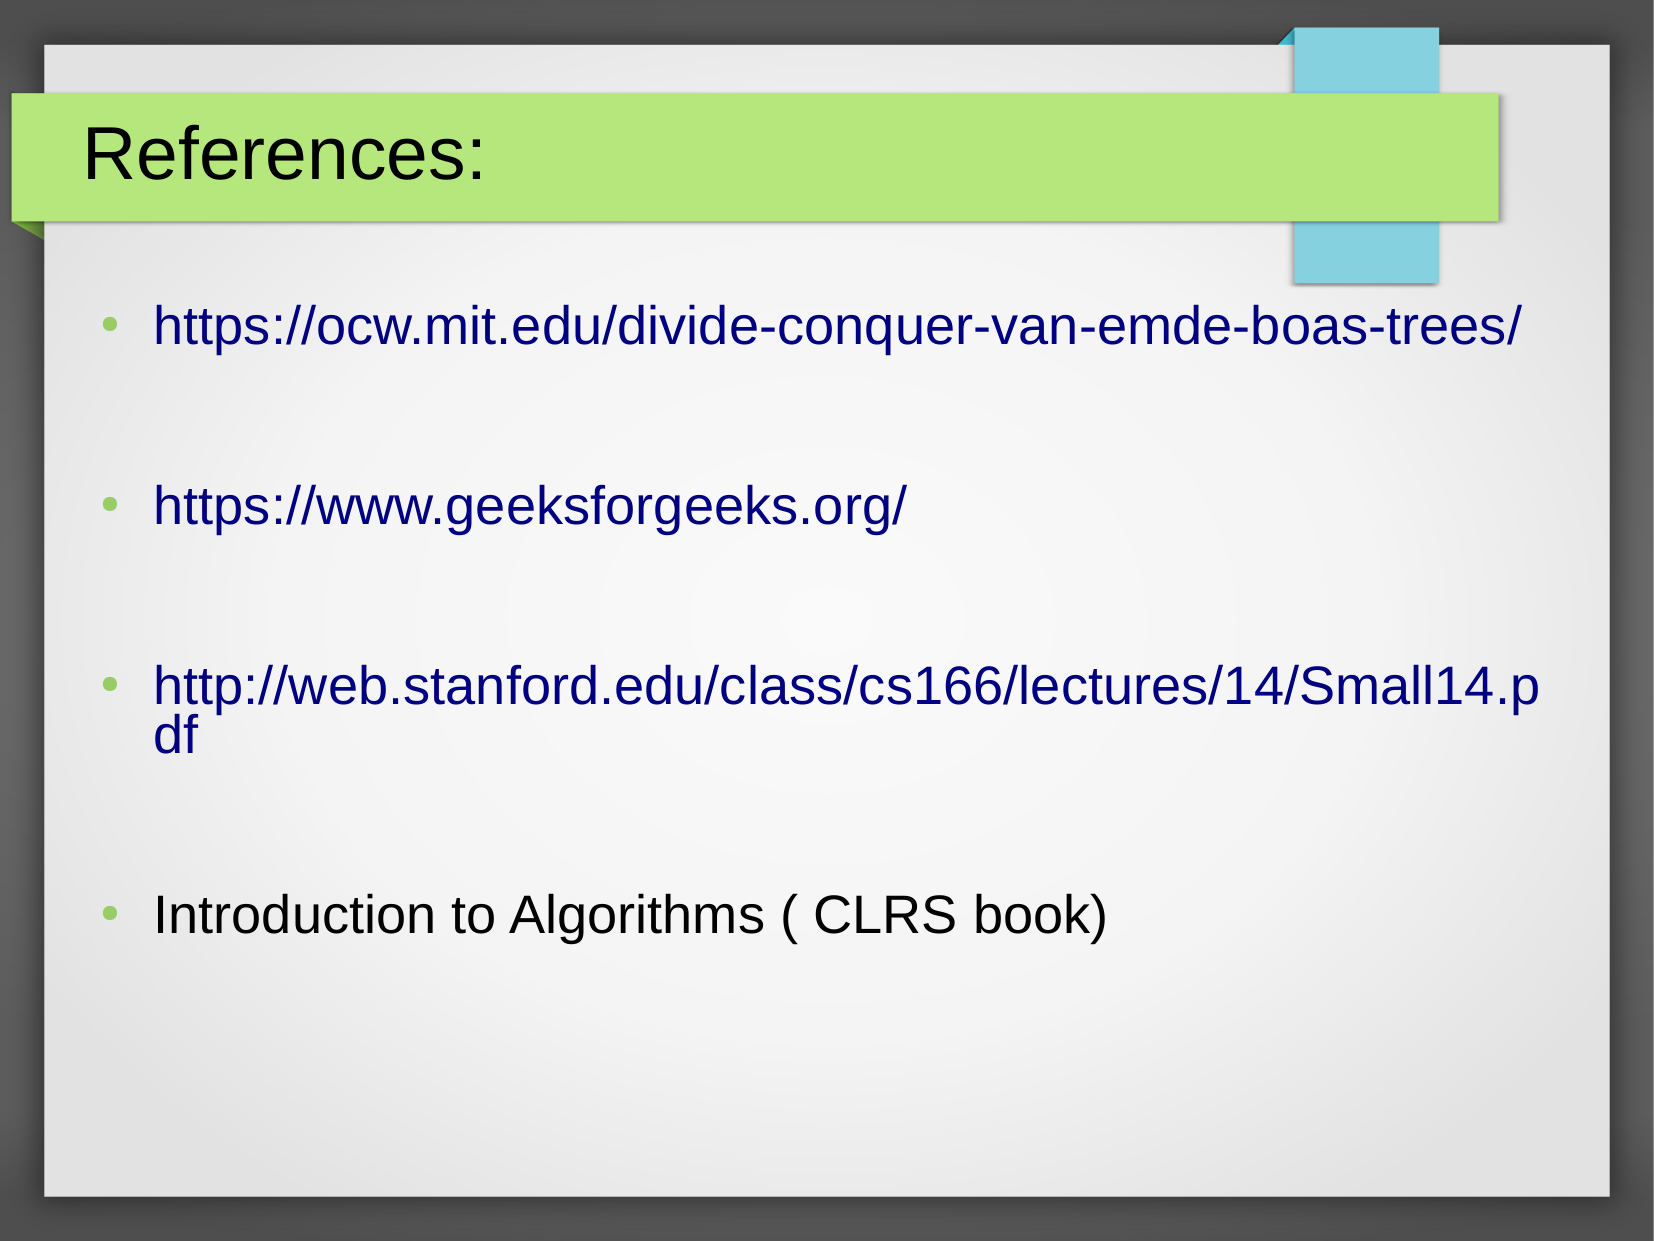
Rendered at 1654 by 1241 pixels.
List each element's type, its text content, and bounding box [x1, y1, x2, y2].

picture [0, 0, 1654, 1241]
list https://ocw.mit.edu/divide-conquer-van-emde-boas-trees/ https://www.geeksforgeeks.org/ http://web.stanford.edu/class/cs166/lectures/14/Small14.pdf Introduction to Algorithms ( CLRS book) [82, 295, 1571, 1015]
title References: [82, 94, 1264, 213]
